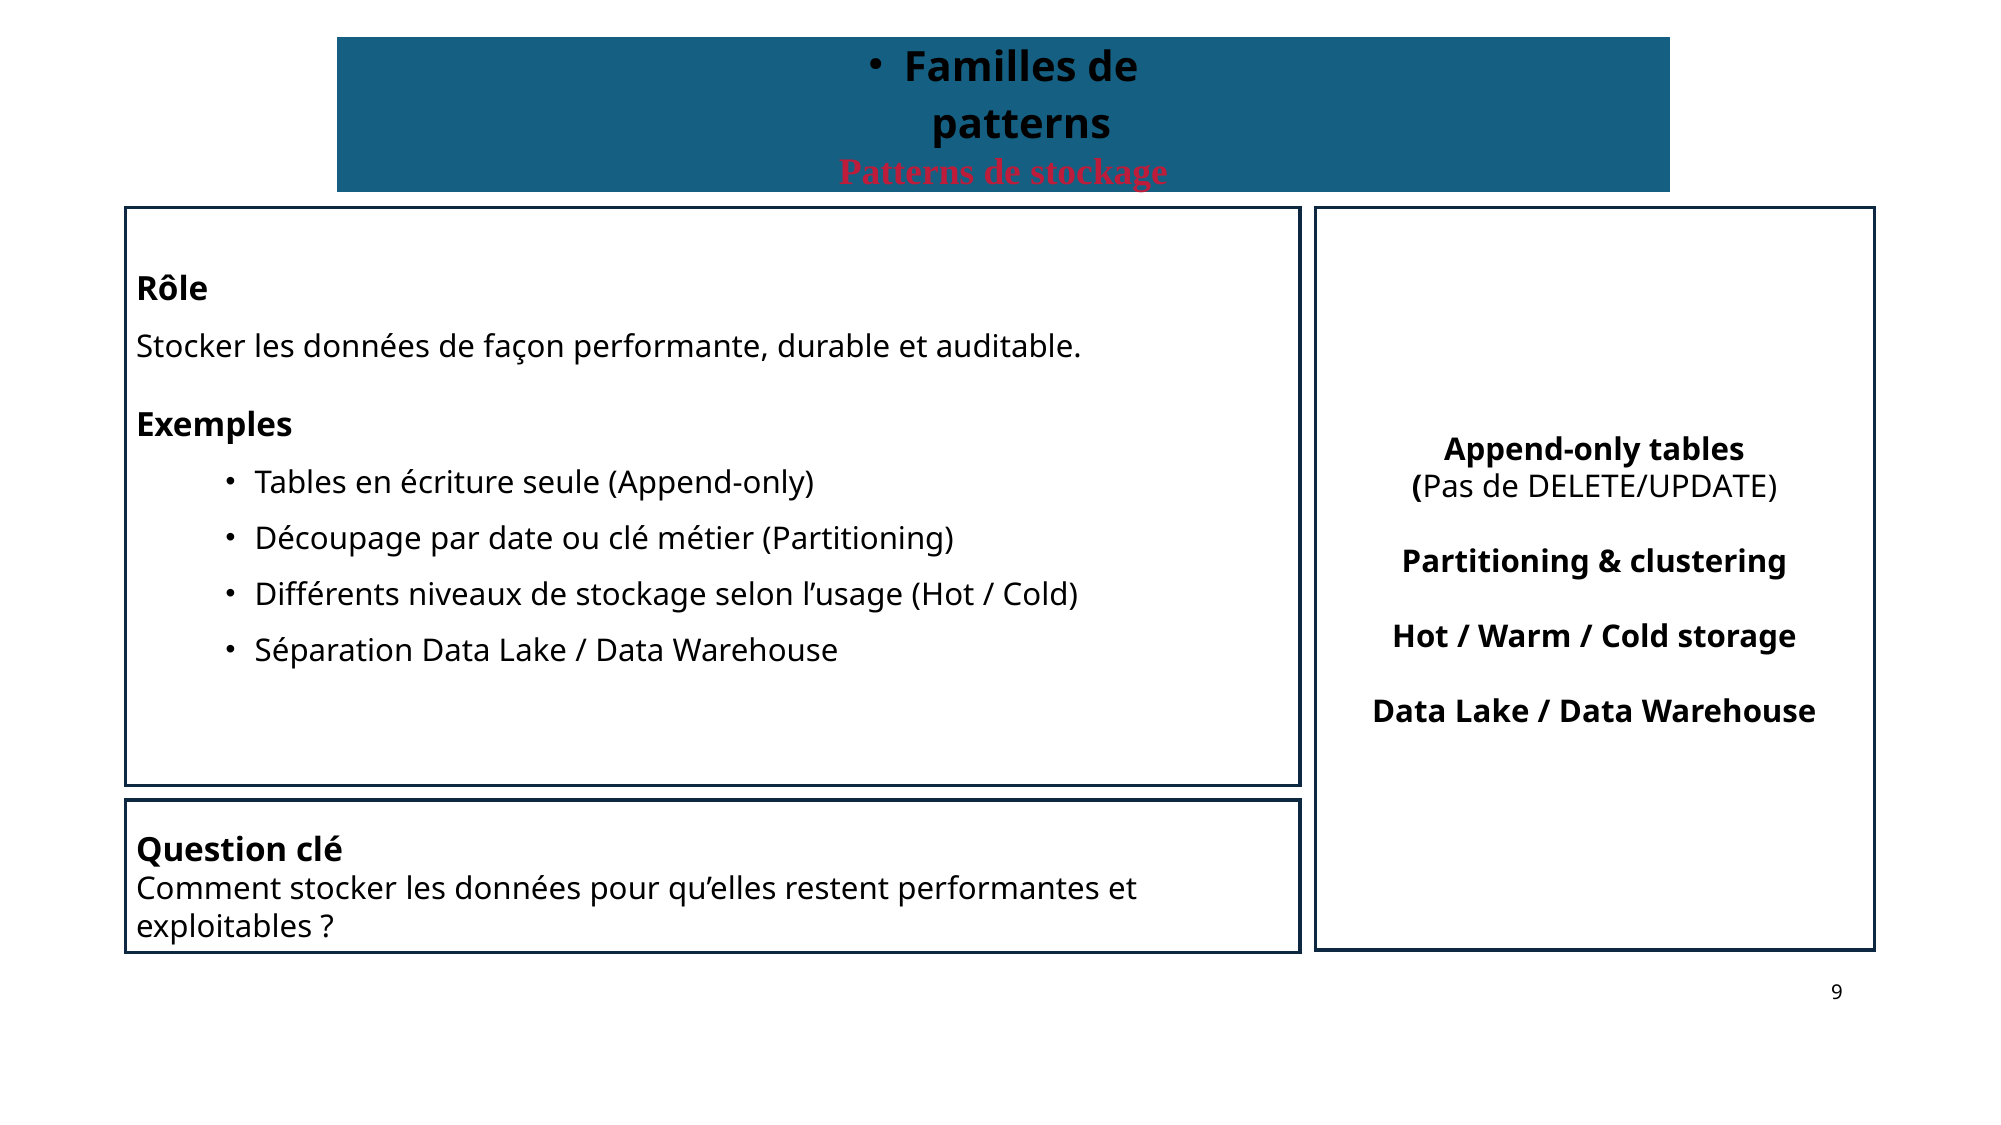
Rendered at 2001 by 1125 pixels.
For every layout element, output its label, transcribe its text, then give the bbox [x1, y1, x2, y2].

table_header [1226, 37, 1670, 151]
table_cell Patterns de stockage [337, 151, 1670, 192]
table_header [337, 37, 781, 151]
text_box Question clé Comment stocker les données pour qu’elles restent performantes et exploitables ? [126, 800, 1300, 952]
table_header Familles de patterns [781, 37, 1226, 151]
text_box ‹N°› [1831, 979, 1875, 1008]
text_box Append-only tables (Pas de DELETE/UPDATE) Partitioning & clustering Hot / Warm / Cold storage Data Lake / Data Warehouse [1315, 208, 1874, 950]
text_box Rôle Stocker les données de façon performante, durable et auditable. Exemples Tables en écriture seule (Append-only) Découpage par date ou clé métier (Partitioning) Différents niveaux de stockage selon l’usage (Hot / Cold) Séparation Data Lake / Data Warehouse [126, 208, 1300, 785]
